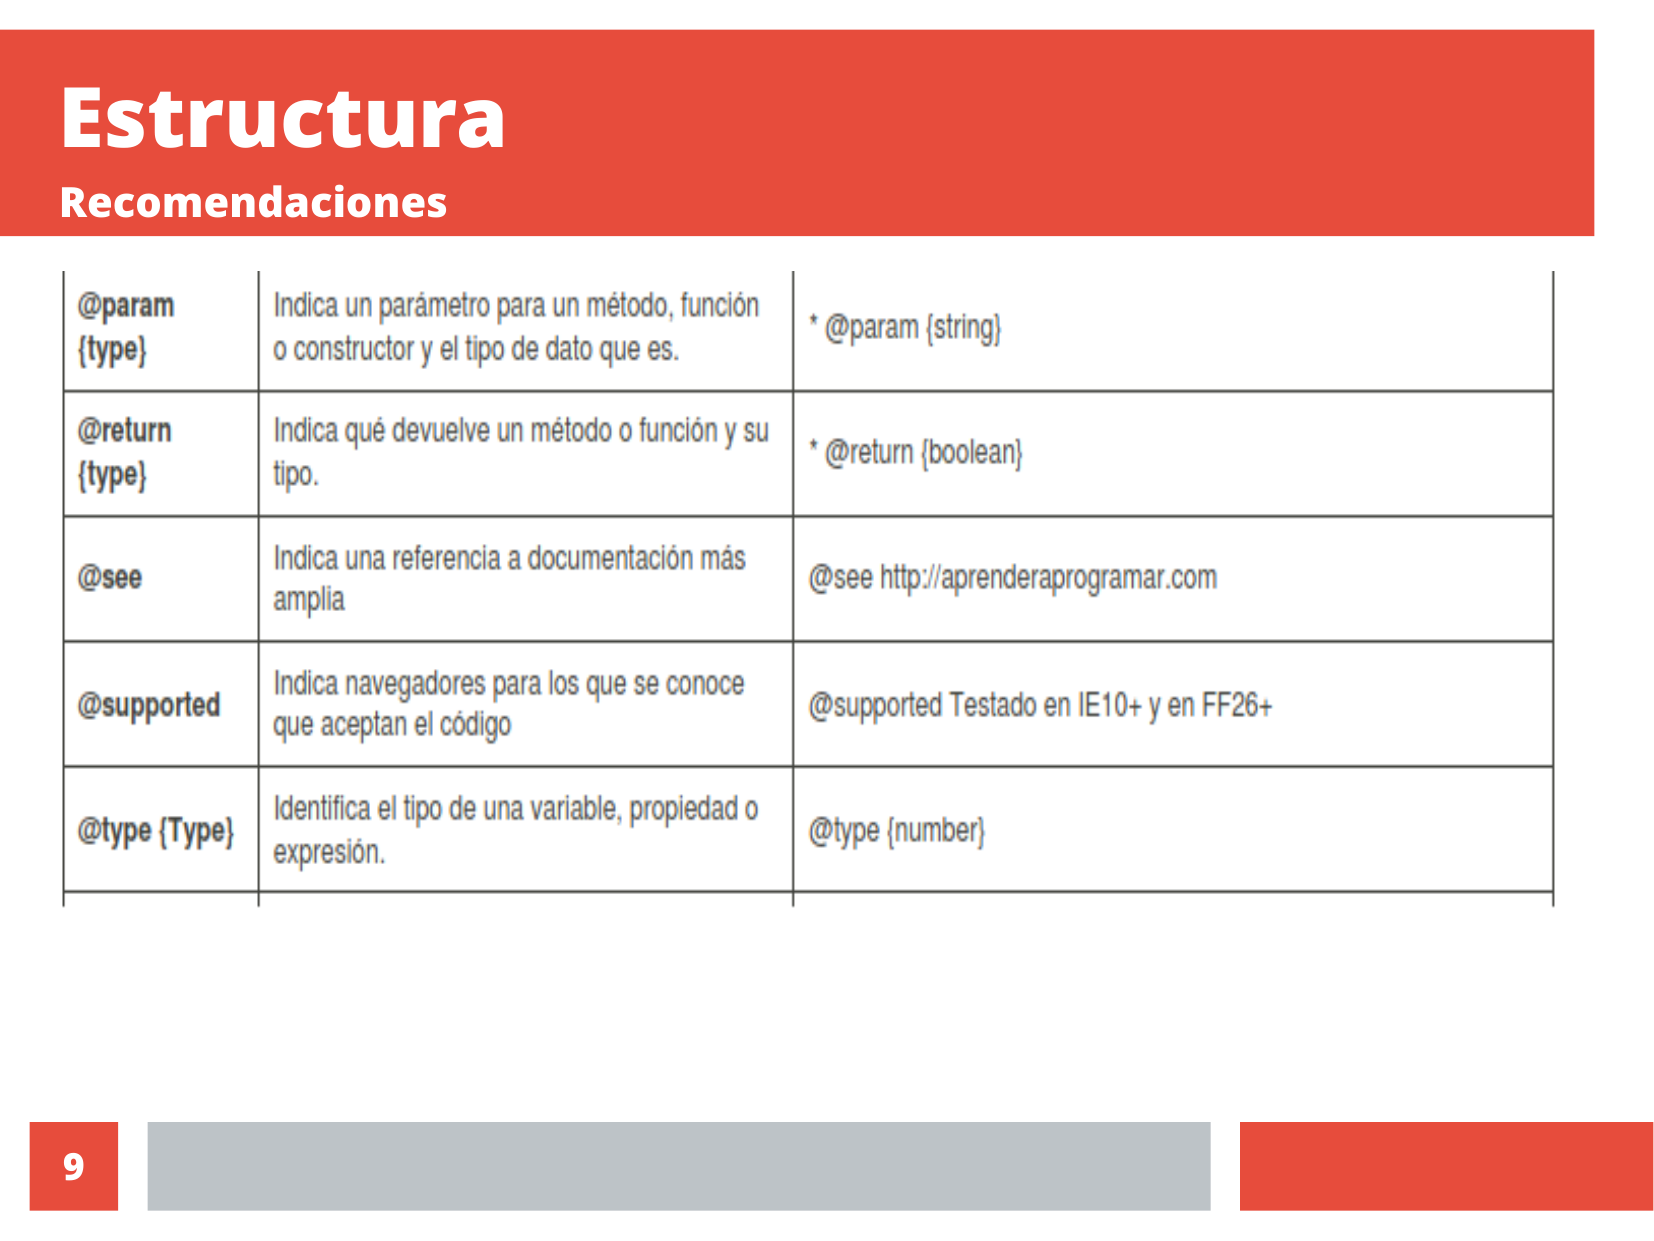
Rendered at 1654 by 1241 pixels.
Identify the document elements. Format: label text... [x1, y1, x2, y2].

title Estructura Recomendaciones [59, 59, 1595, 207]
picture [59, 271, 1565, 1087]
